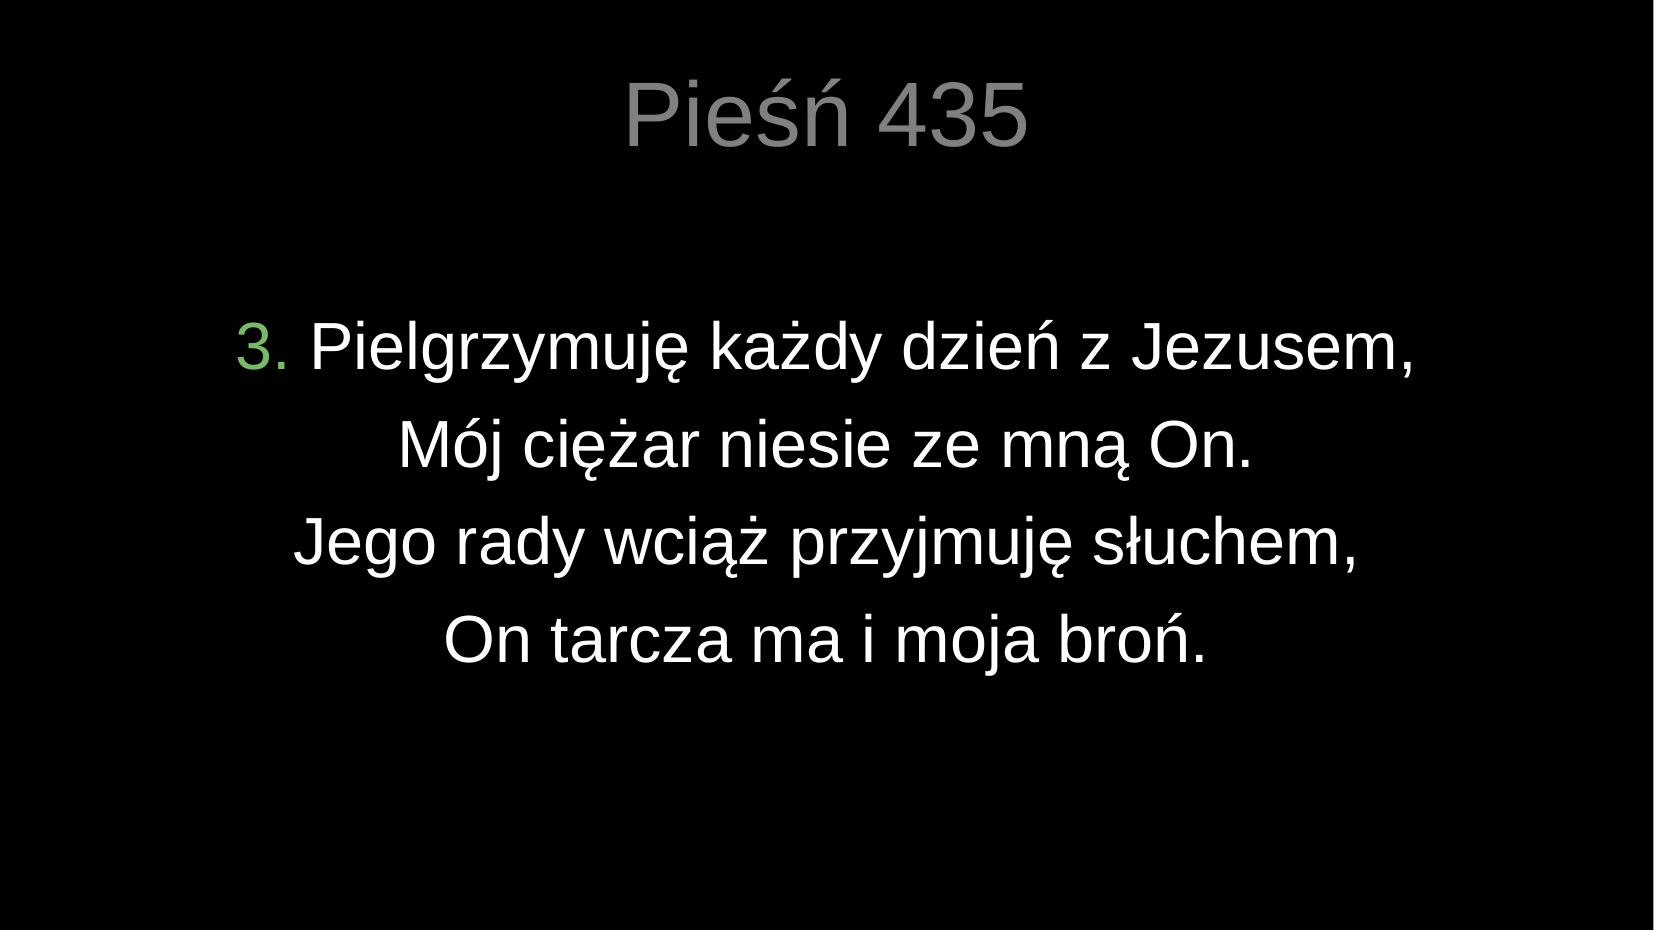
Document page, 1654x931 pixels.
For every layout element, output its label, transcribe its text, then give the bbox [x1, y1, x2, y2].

title Pieśń 435 [82, 37, 1571, 193]
subtitle 3. Pielgrzymuję każdy dzień z Jezusem, Mój ciężar niesie ze mną On. Jego rady wciąż przyjmuję słuchem, On tarcza ma i moja broń. [82, 217, 1571, 757]
